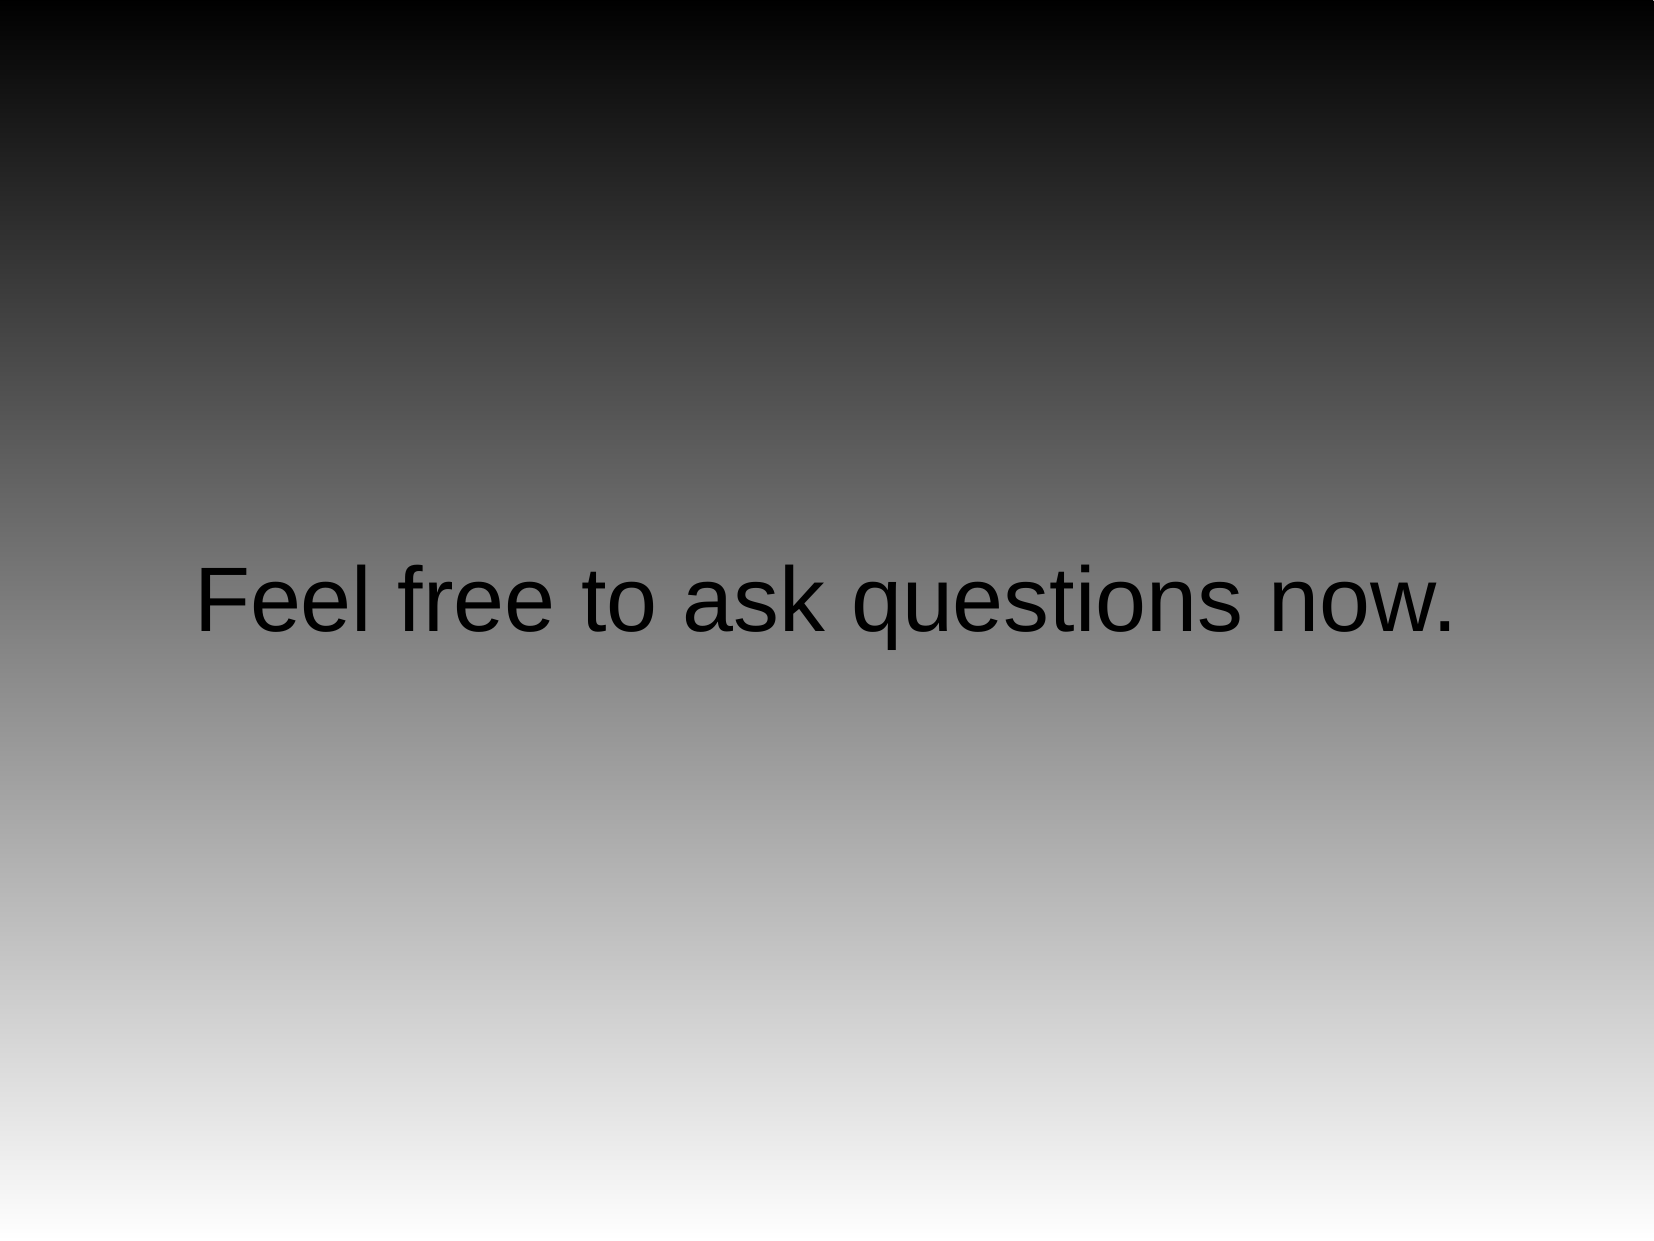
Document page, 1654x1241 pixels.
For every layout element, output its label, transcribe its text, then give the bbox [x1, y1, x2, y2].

title Feel free to ask questions now. [82, 496, 1571, 704]
